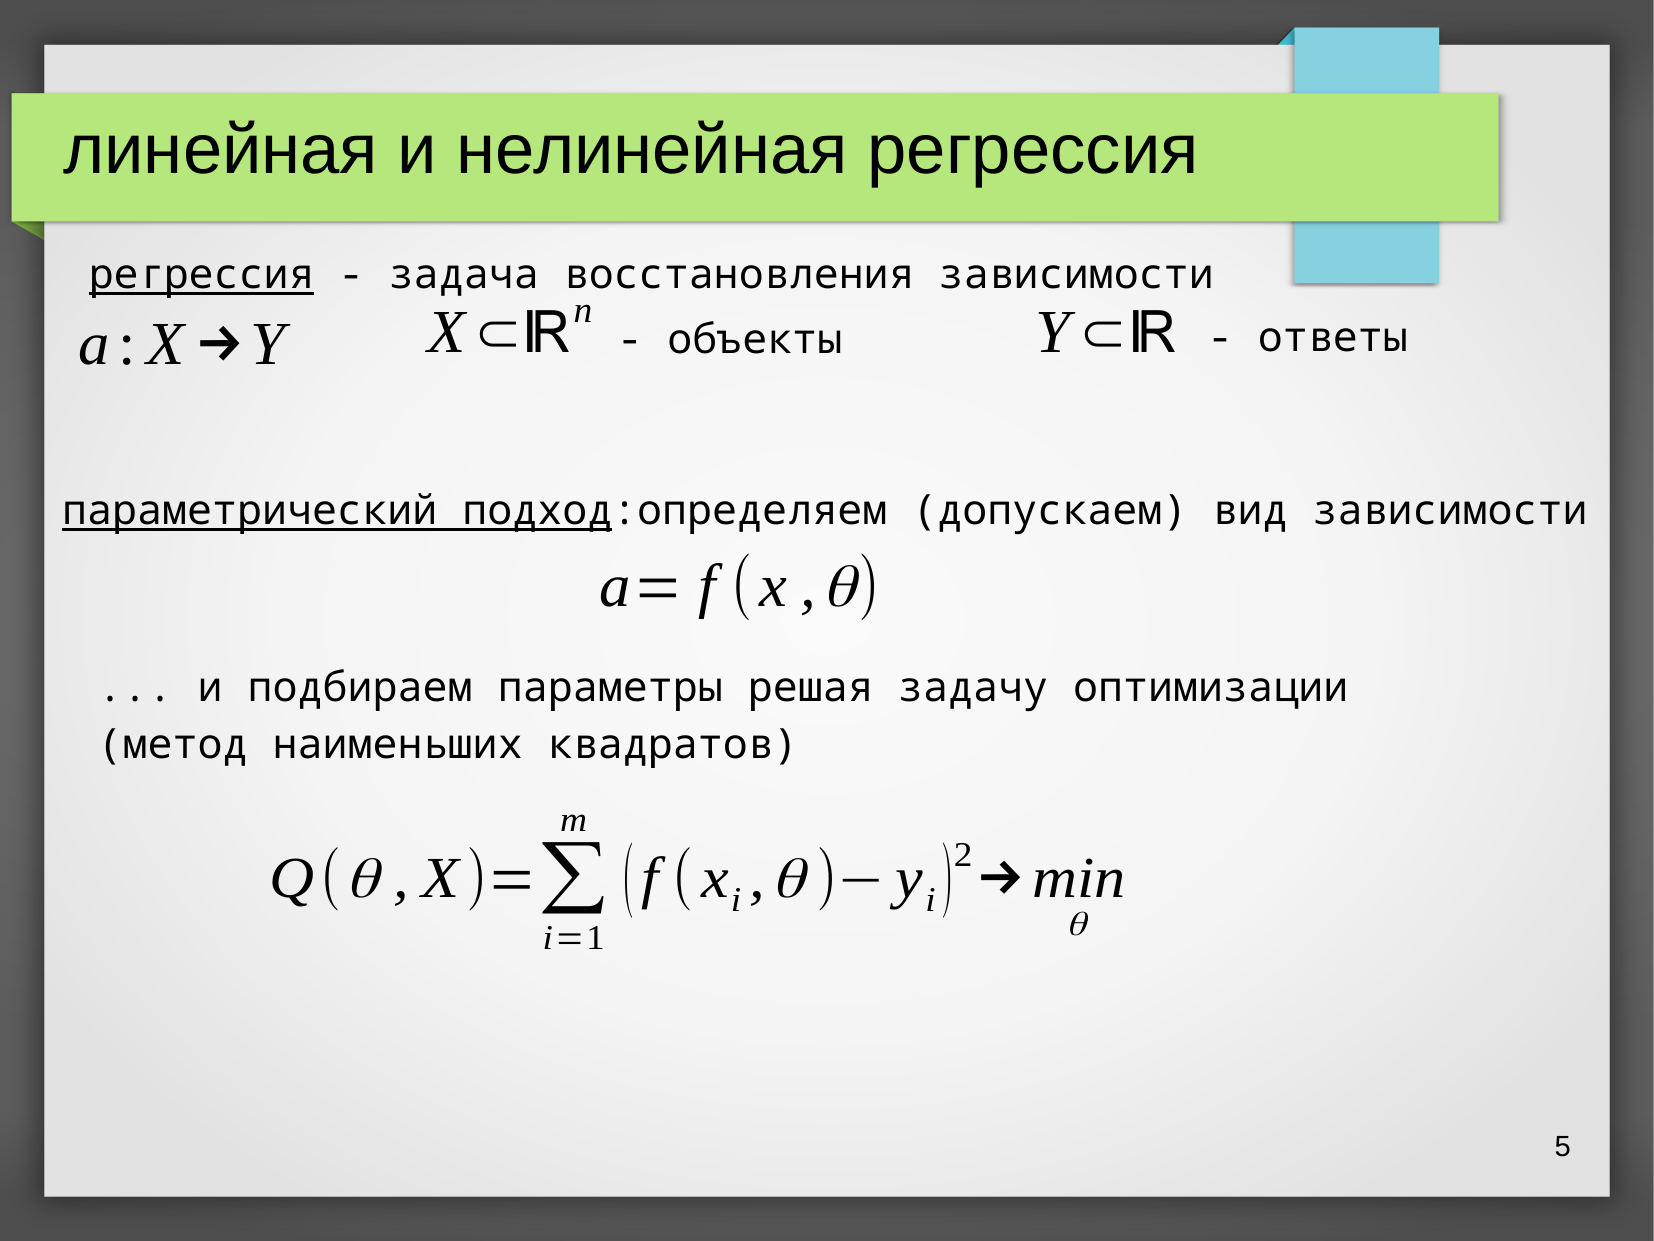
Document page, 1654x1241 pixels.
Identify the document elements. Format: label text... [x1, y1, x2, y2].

chart [70, 323, 299, 385]
chart [416, 297, 600, 373]
chart [1028, 309, 1185, 372]
chart [264, 799, 1133, 957]
text_box параметрический подход:определяем (допускаем) вид зависимости [47, 472, 1607, 585]
picture [0, 0, 1654, 1241]
text_box ... и подбираем параметры решая задачу оптимизации (метод наименьших квадратов) [82, 649, 1430, 768]
text_box - ответы [1207, 310, 1433, 360]
chart [591, 585, 886, 626]
title линейная и нелинейная регрессия [63, 106, 1469, 193]
text_box - объекты [617, 309, 866, 365]
text_box регрессия - задача восстановления зависимости [73, 236, 1244, 300]
